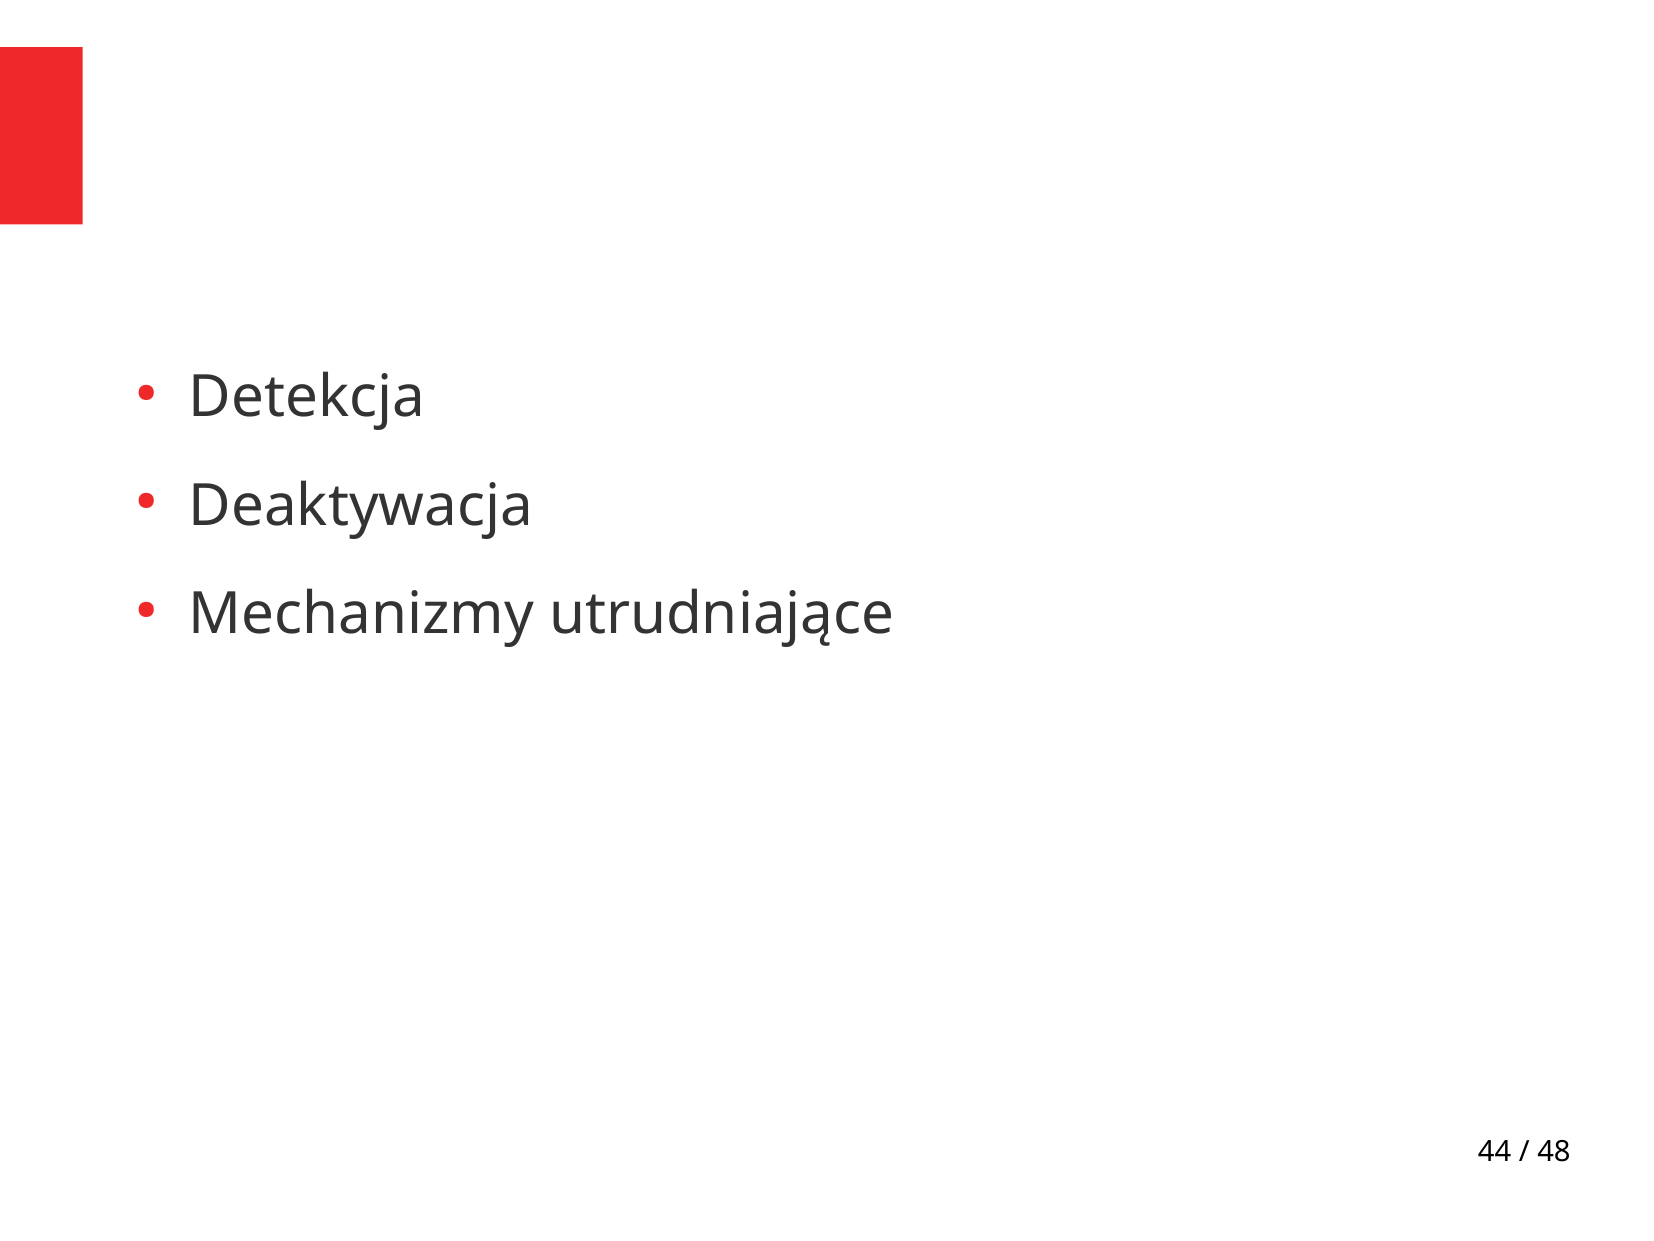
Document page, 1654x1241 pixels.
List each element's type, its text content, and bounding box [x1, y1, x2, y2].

list Detekcja Deaktywacja Mechanizmy utrudniające [118, 354, 1536, 1074]
